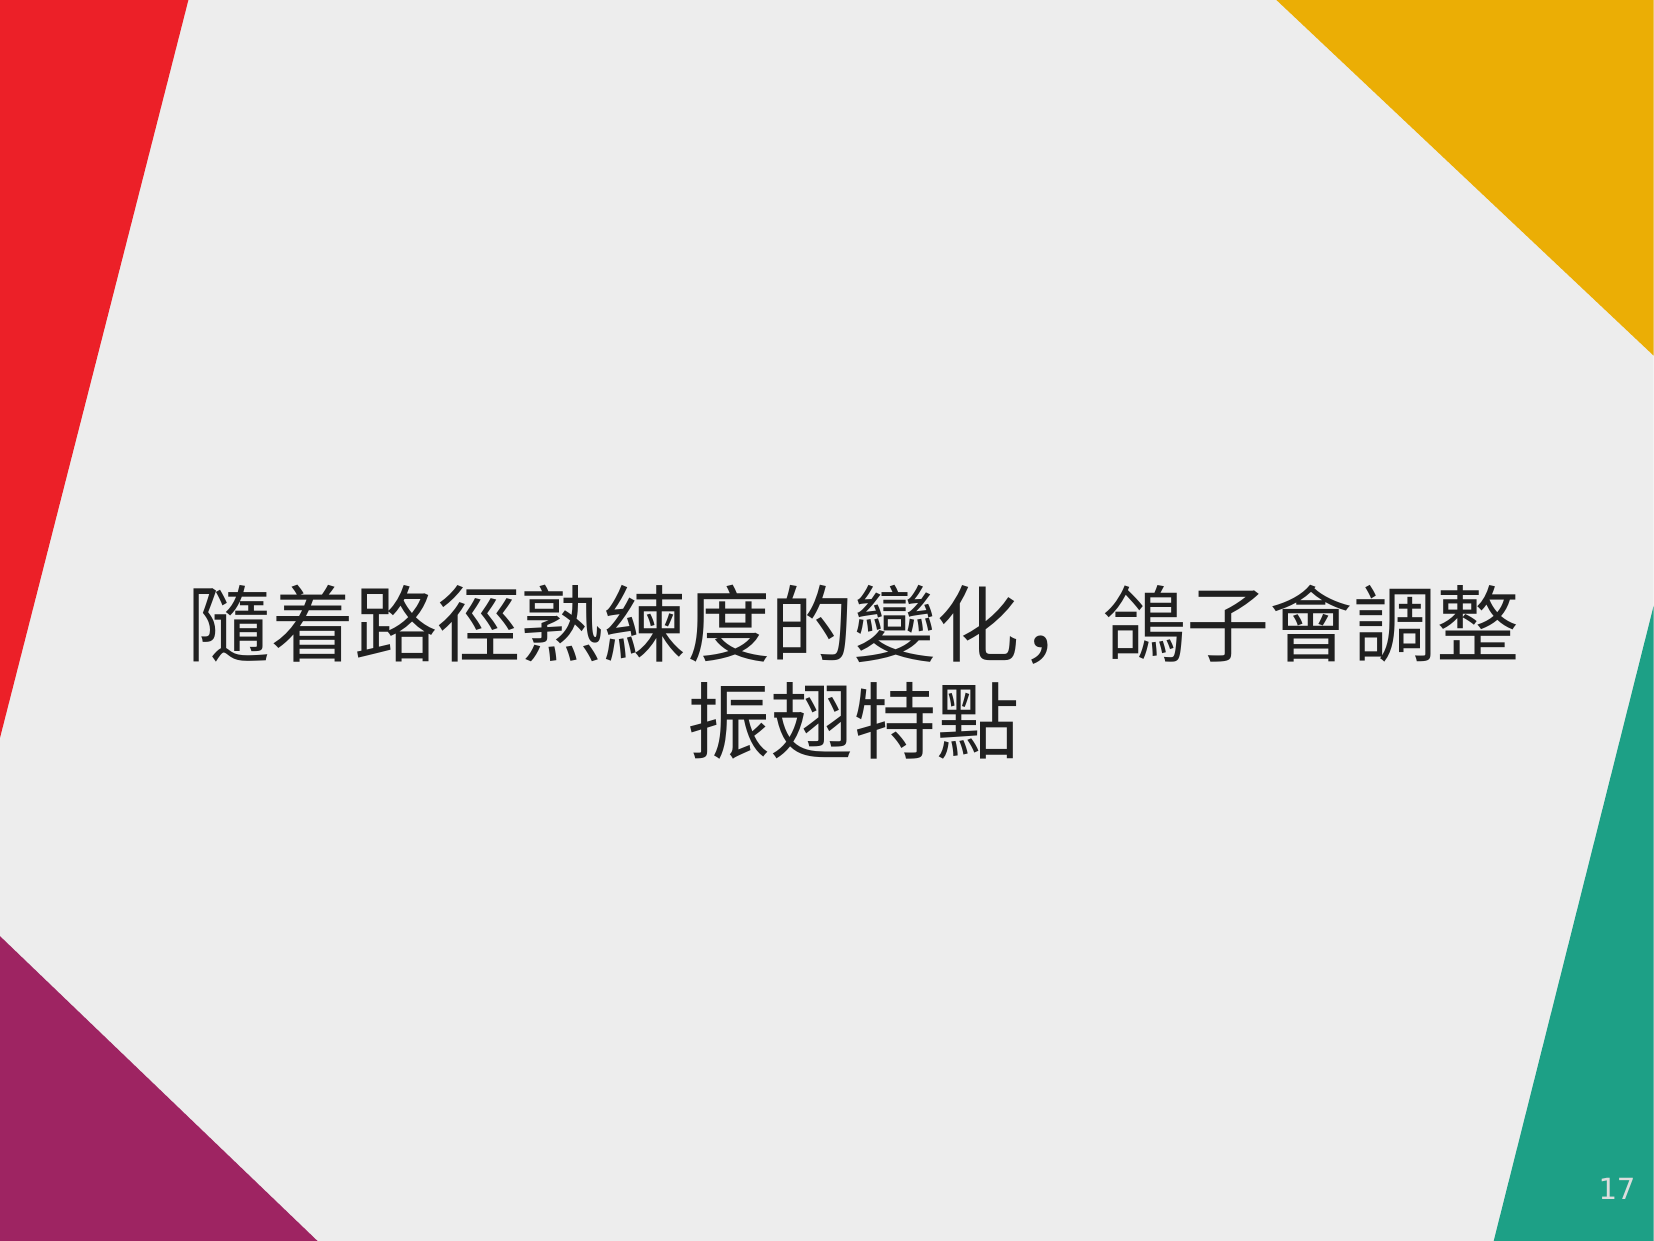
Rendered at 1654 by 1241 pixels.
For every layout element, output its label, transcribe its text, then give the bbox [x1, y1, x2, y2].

title 隨着路徑熟練度的變化，鴿子會調整振翅特點 [106, 375, 1531, 976]
